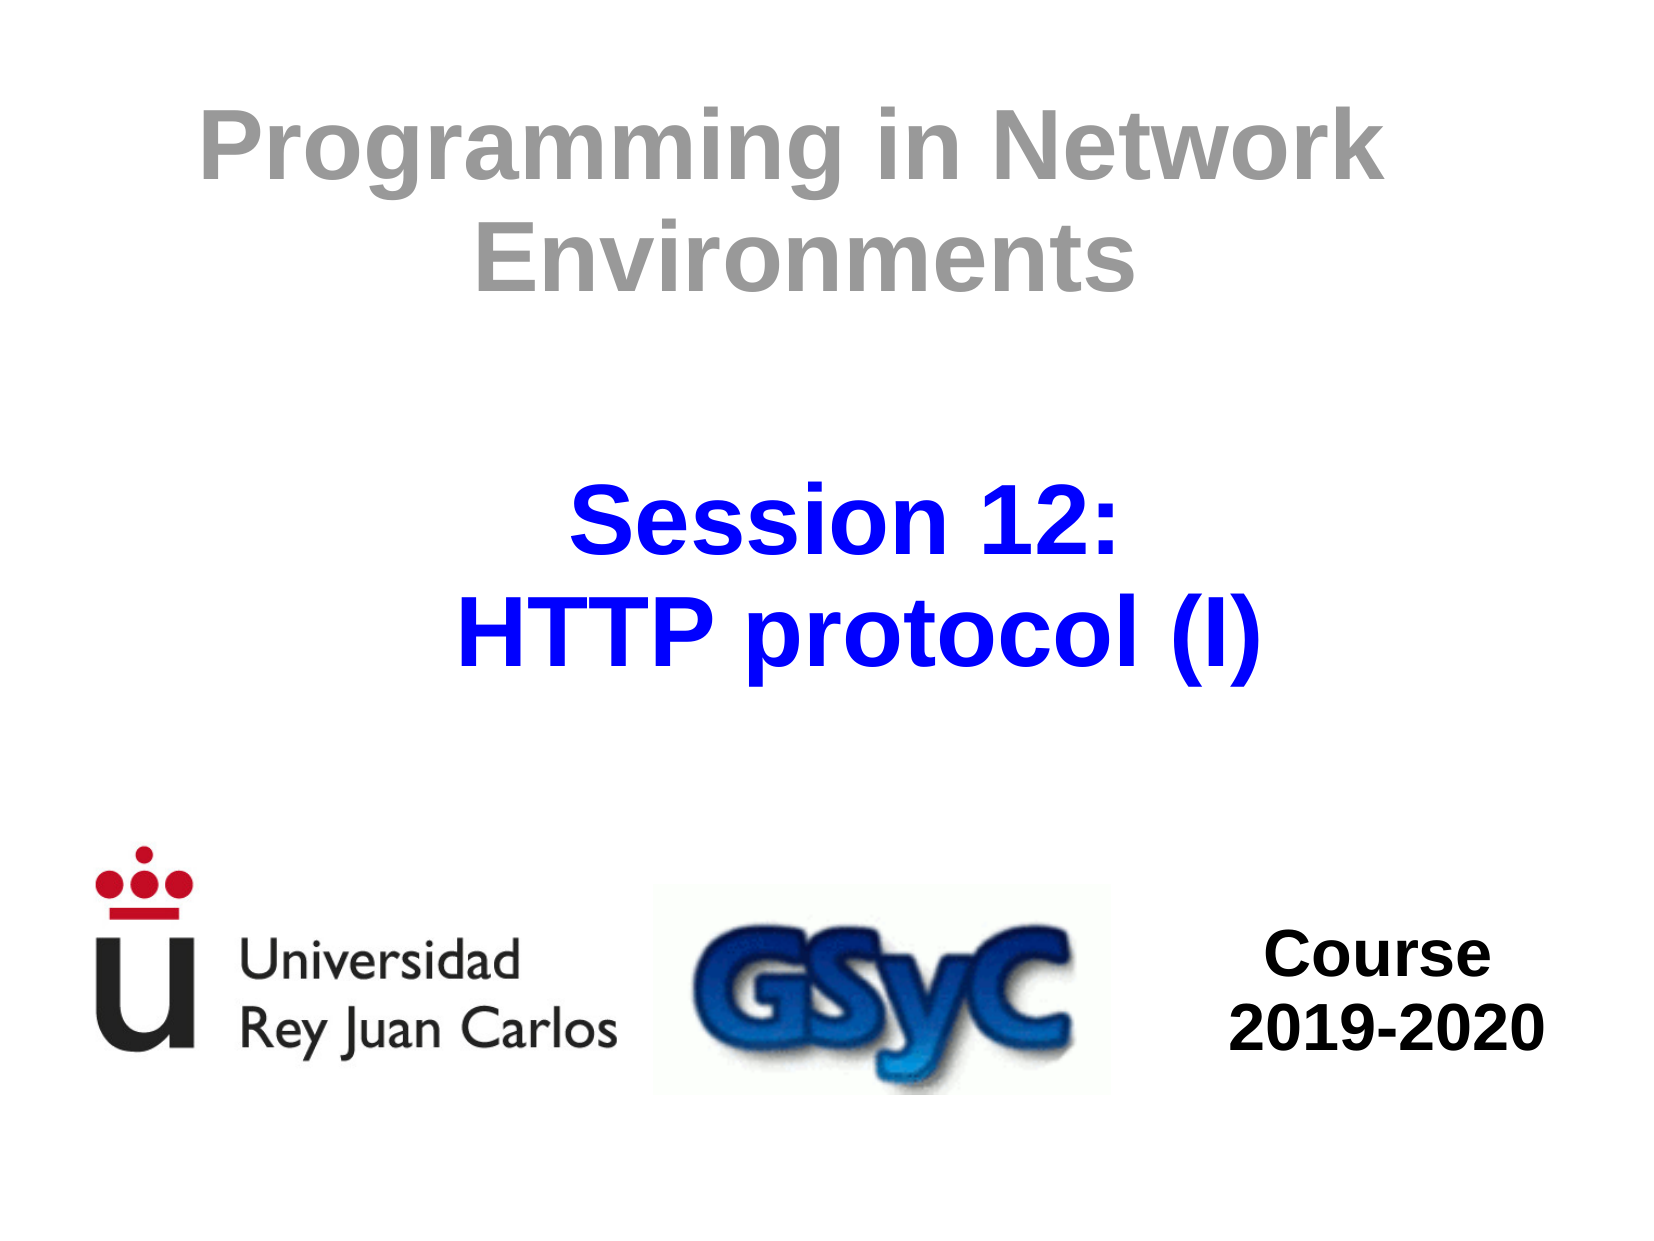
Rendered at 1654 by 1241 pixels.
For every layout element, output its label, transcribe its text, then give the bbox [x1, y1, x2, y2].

title Course 2019-2020 [1185, 915, 1591, 1066]
title Session 12: HTTP protocol (I) [144, 408, 1576, 744]
title Programming in Network Environments [120, 75, 1491, 327]
picture [61, 824, 646, 1081]
picture [653, 884, 1111, 1096]
